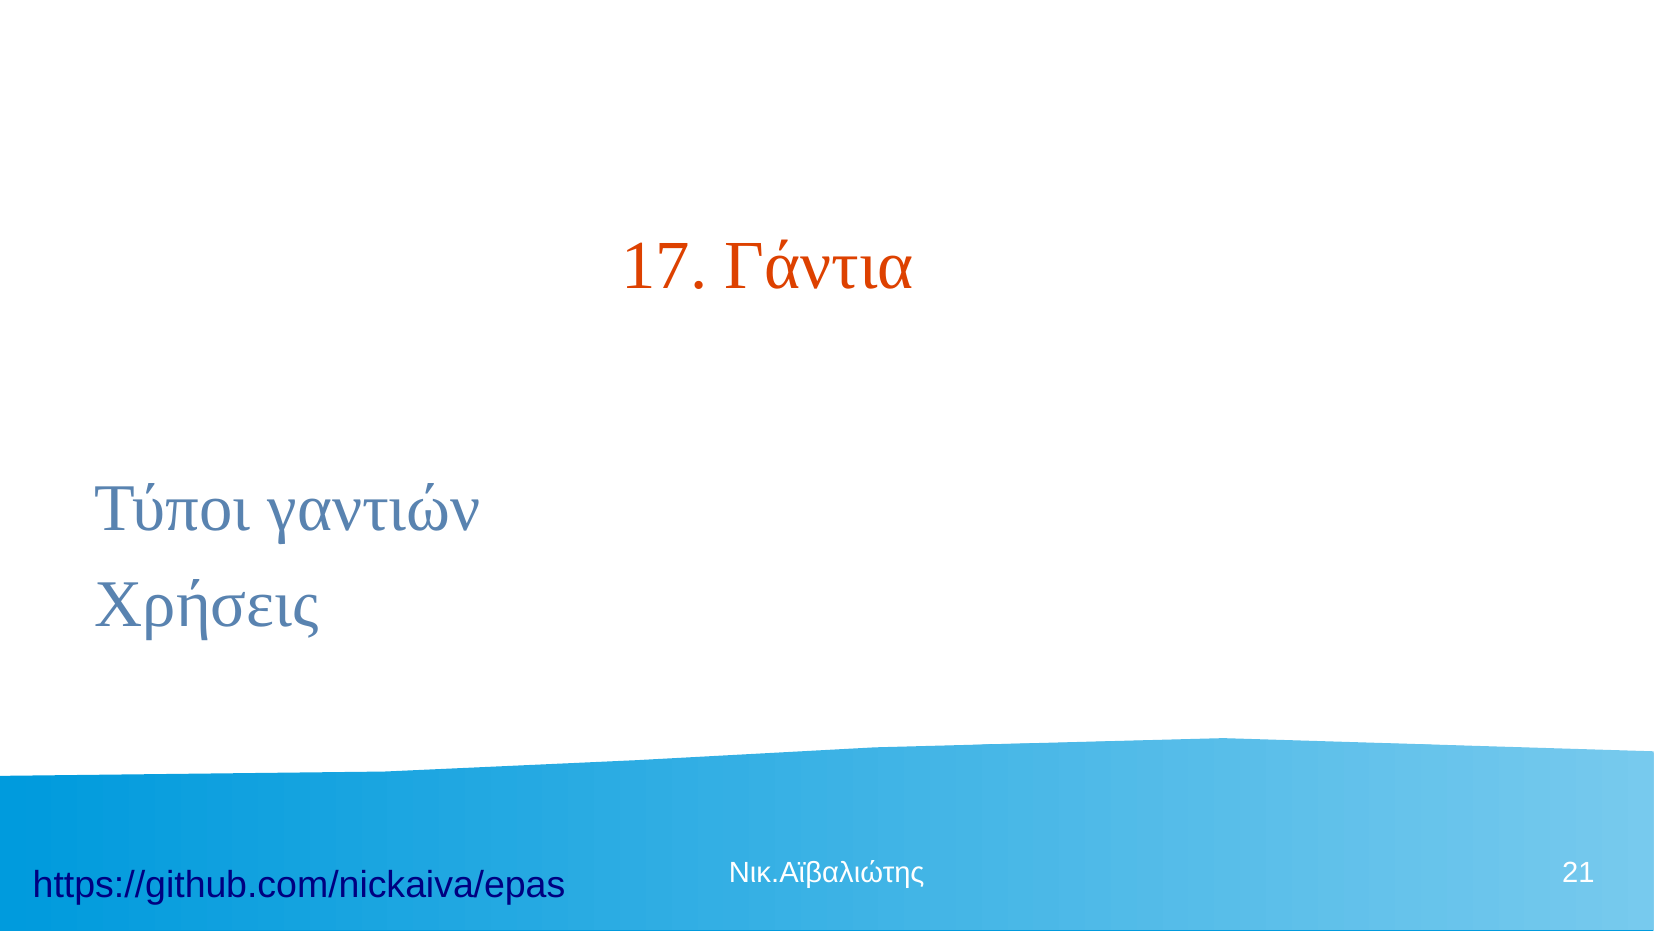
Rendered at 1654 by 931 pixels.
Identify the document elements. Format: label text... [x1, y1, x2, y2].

title 17. Γάντια [29, 177, 1506, 355]
list Τύποι γαντιών Χρήσεις [59, 383, 1595, 650]
